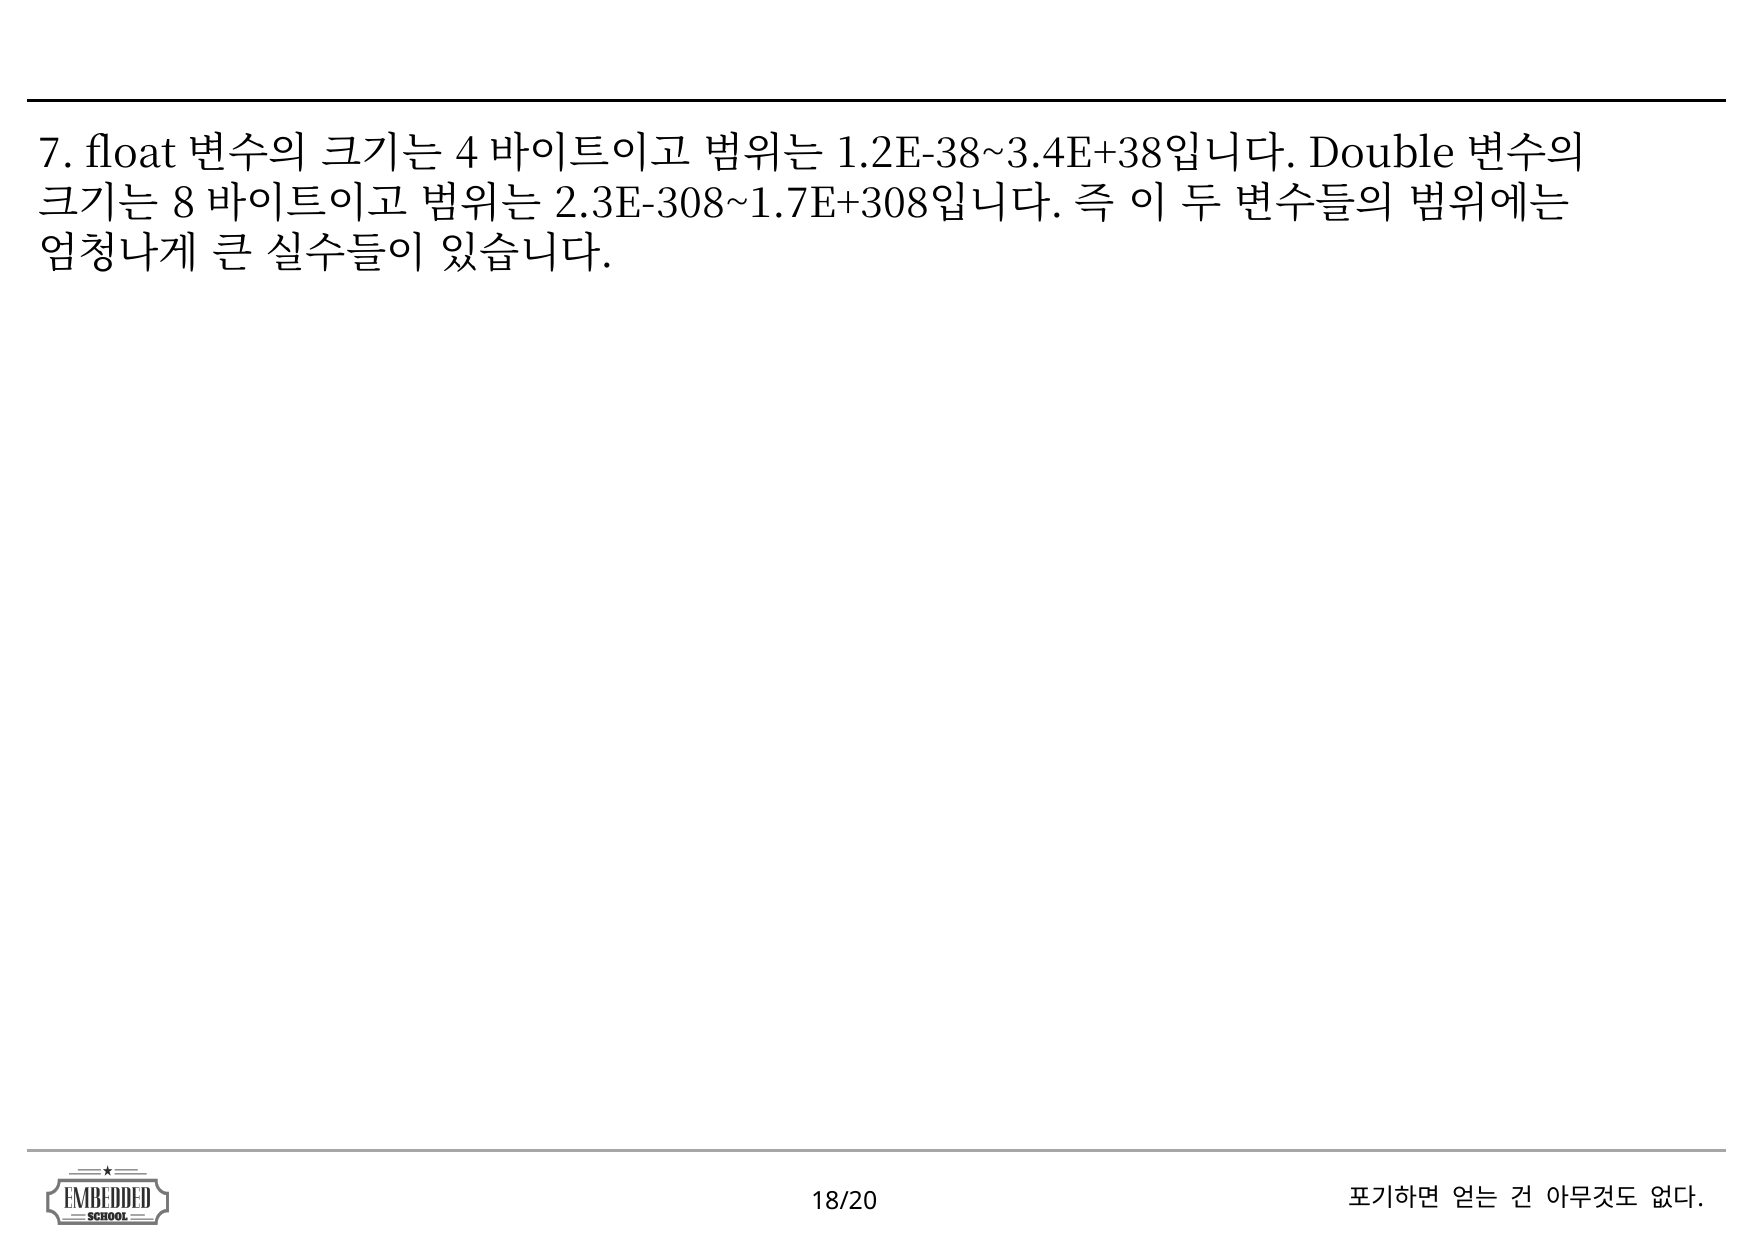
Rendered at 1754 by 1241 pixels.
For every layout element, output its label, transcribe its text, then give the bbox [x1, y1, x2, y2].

text_box 18/20 [765, 1177, 923, 1223]
picture [27, 1164, 188, 1231]
text_box 7. float 변수의 크기는 4 바이트이고 범위는 1.2E-38~3.4E+38입니다. Double 변수의 크기는 8 바이트이고 범위는 2.3E-308~1.7E+308입니다. 즉 이 두 변수들의 범위에는 엄청나게 큰 실수들이 있습니다. [23, 118, 1725, 283]
